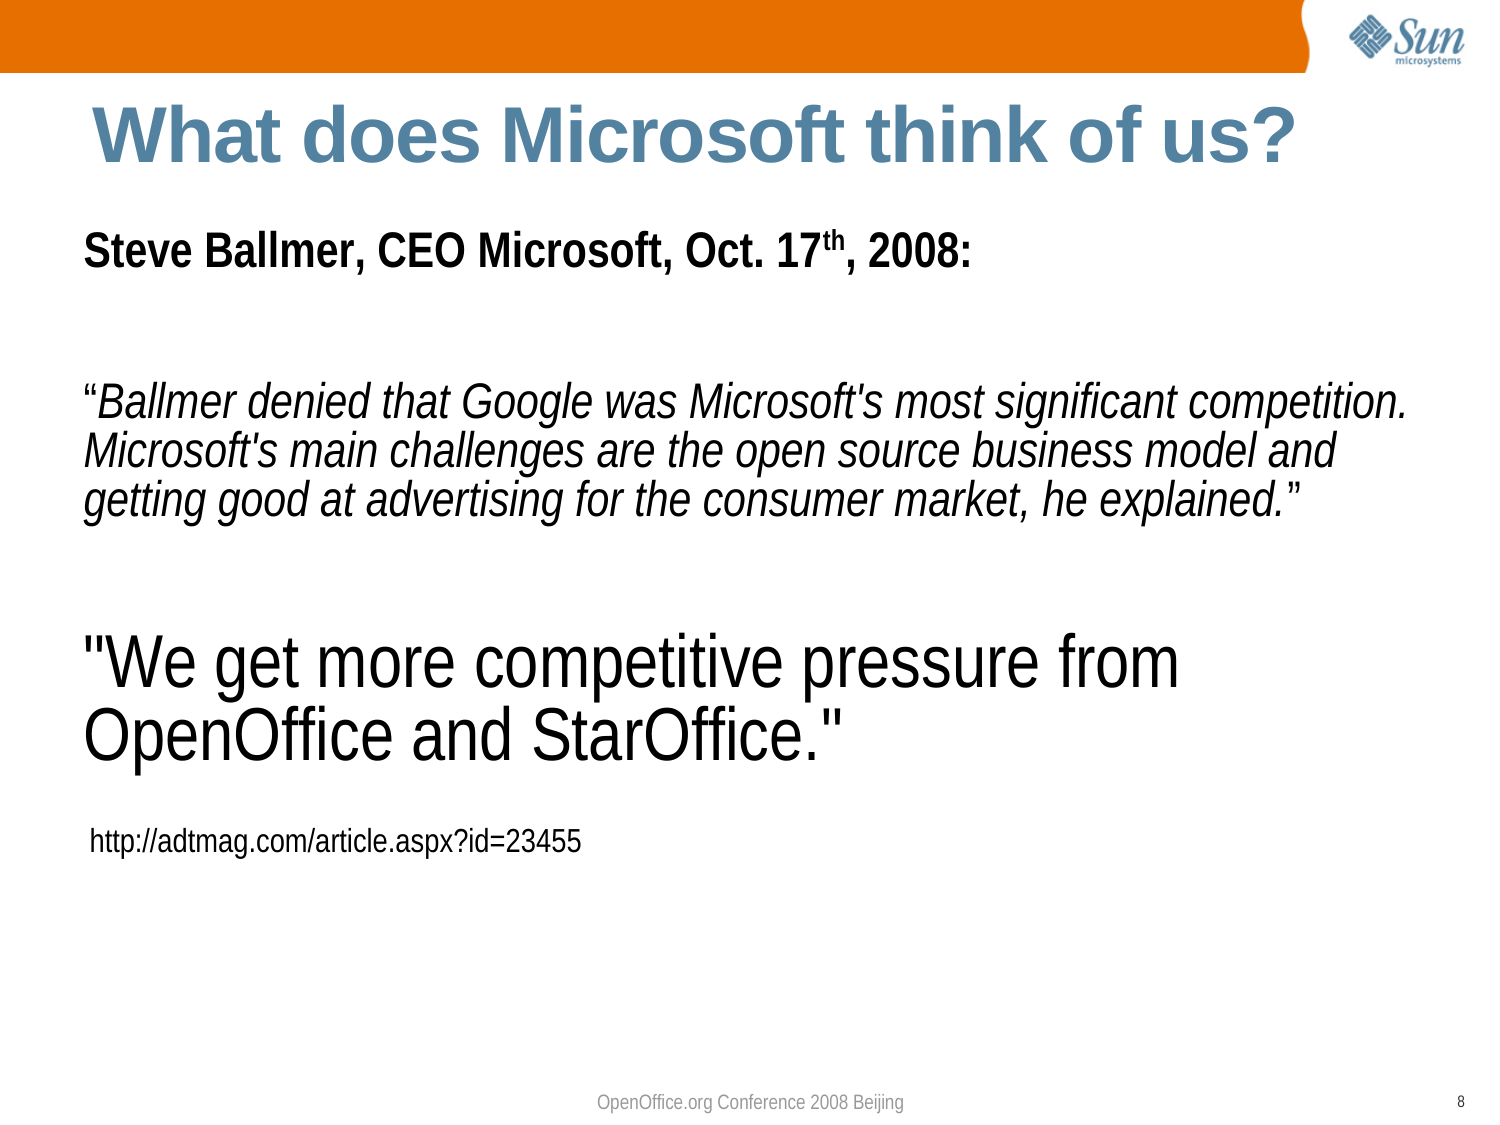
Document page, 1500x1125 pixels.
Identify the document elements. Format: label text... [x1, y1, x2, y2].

title What does Microsoft think of us? [92, 99, 1455, 296]
list Steve Ballmer, CEO Microsoft, Oct. 17th, 2008: “Ballmer denied that Google was Microsoft's most significant competition. Microsoft's main challenges are the open source business model and getting good at advertising for the consumer market, he explained.” "We get more competitive pressure from OpenOffice and StarOffice." [83, 228, 1426, 1021]
text_box http://adtmag.com/article.aspx?id=23455 [89, 827, 630, 866]
picture [0, 0, 1500, 73]
